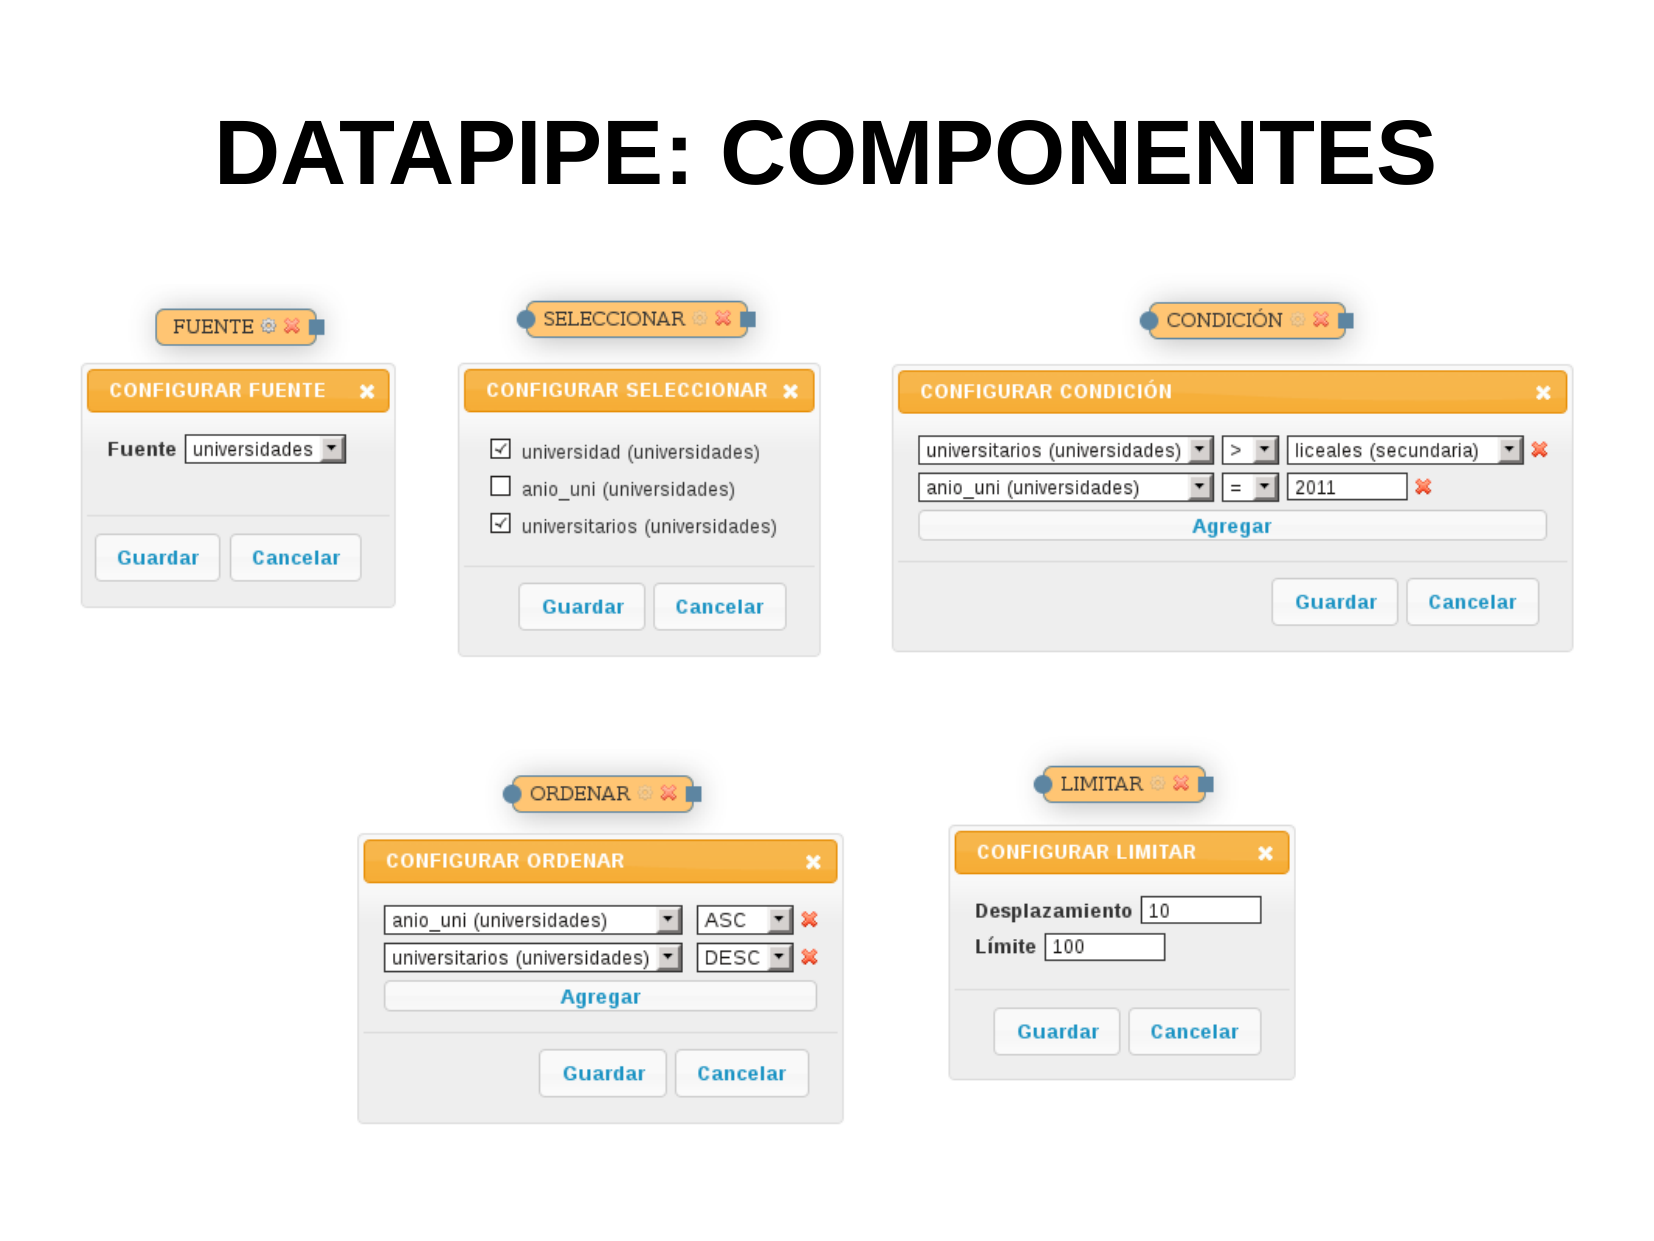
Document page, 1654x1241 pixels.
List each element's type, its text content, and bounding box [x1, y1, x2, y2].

picture [47, 267, 849, 682]
picture [855, 273, 1611, 685]
title DATAPIPE: COMPONENTES [82, 49, 1571, 257]
picture [331, 749, 866, 1140]
picture [910, 732, 1327, 1111]
